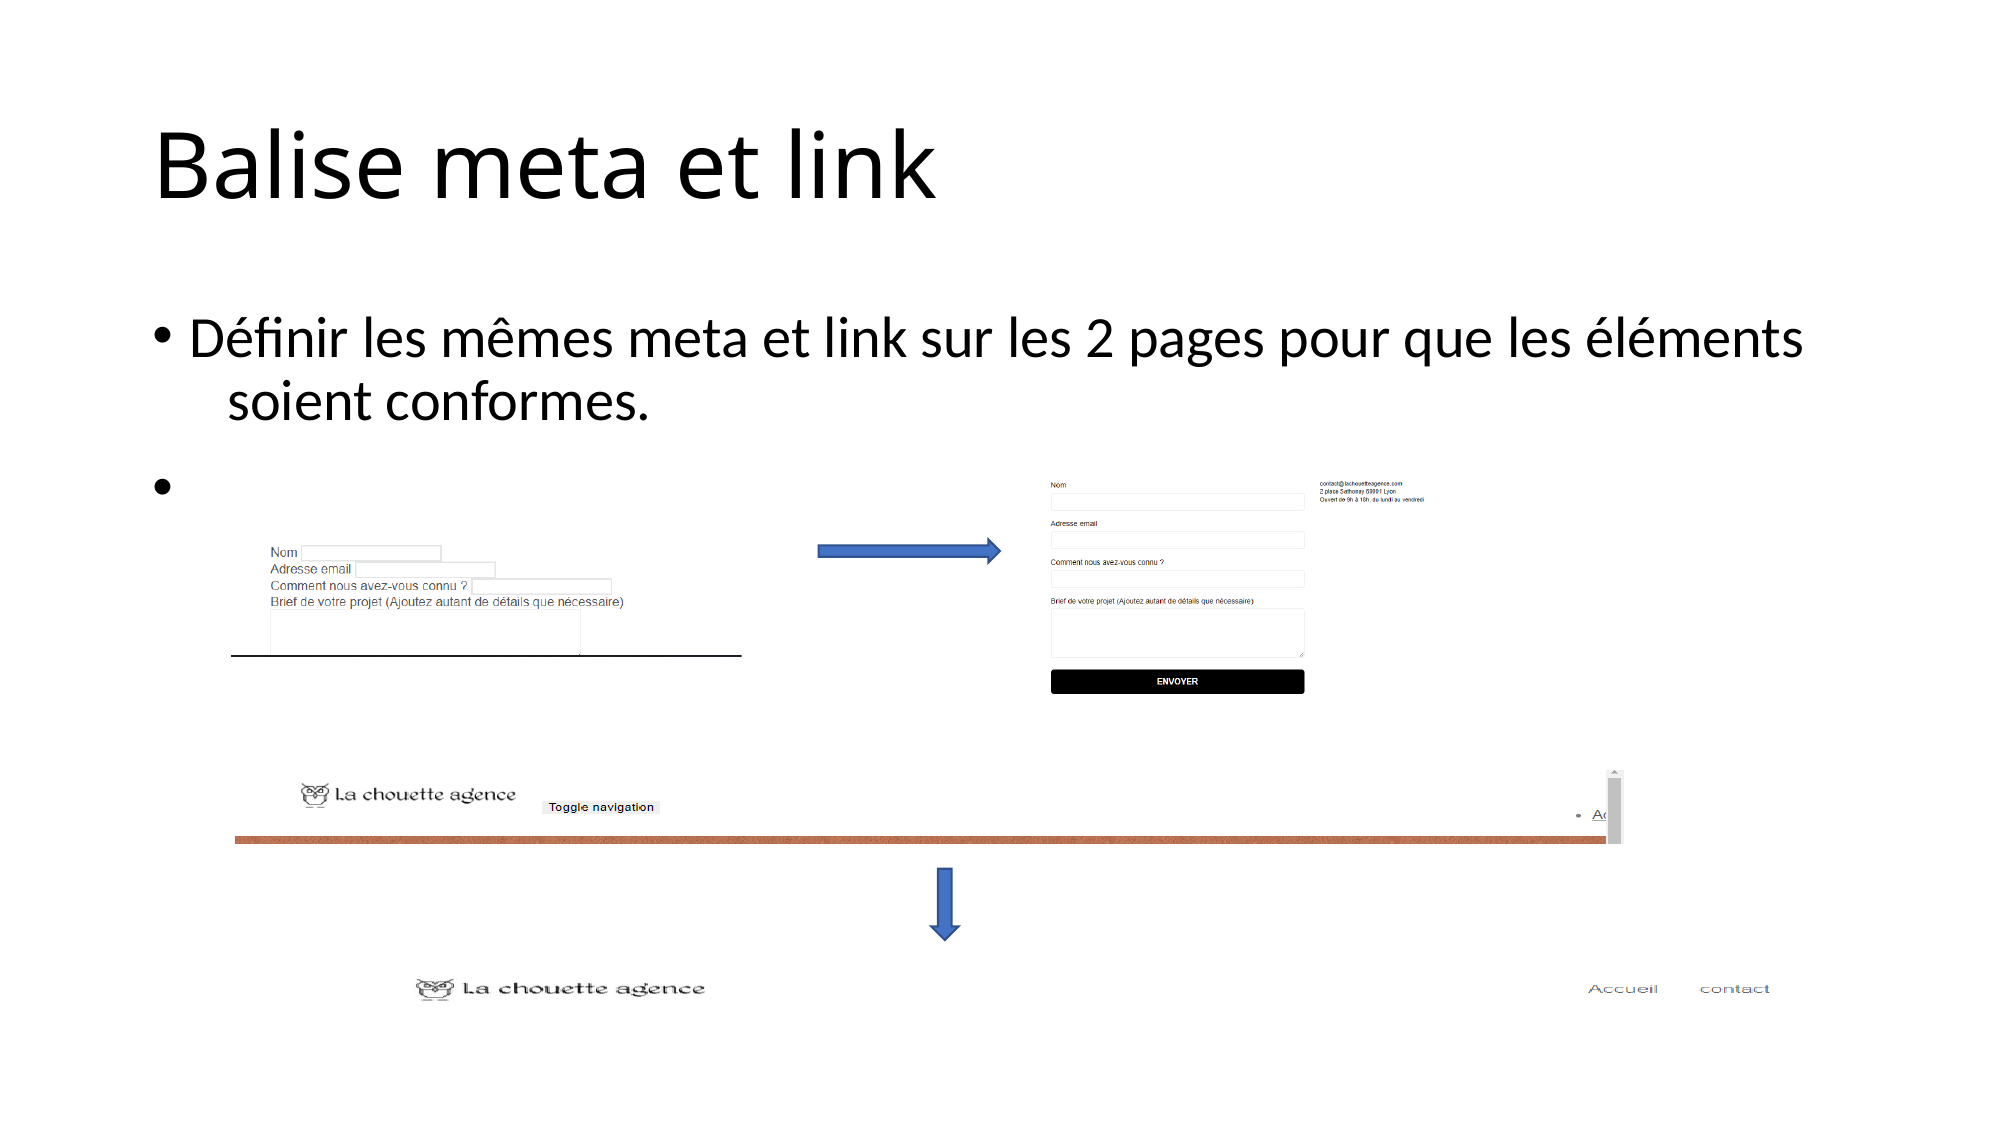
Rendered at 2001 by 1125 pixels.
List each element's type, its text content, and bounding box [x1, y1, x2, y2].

picture [214, 503, 742, 657]
text_box [931, 868, 959, 941]
list Définir les mêmes meta et link sur les 2 pages pour que les éléments soient conformes. [137, 299, 1863, 1014]
picture [194, 761, 1624, 844]
text_box [818, 539, 1000, 563]
picture [999, 434, 1551, 726]
title Balise meta et link [137, 59, 1863, 278]
picture [194, 962, 2000, 1013]
